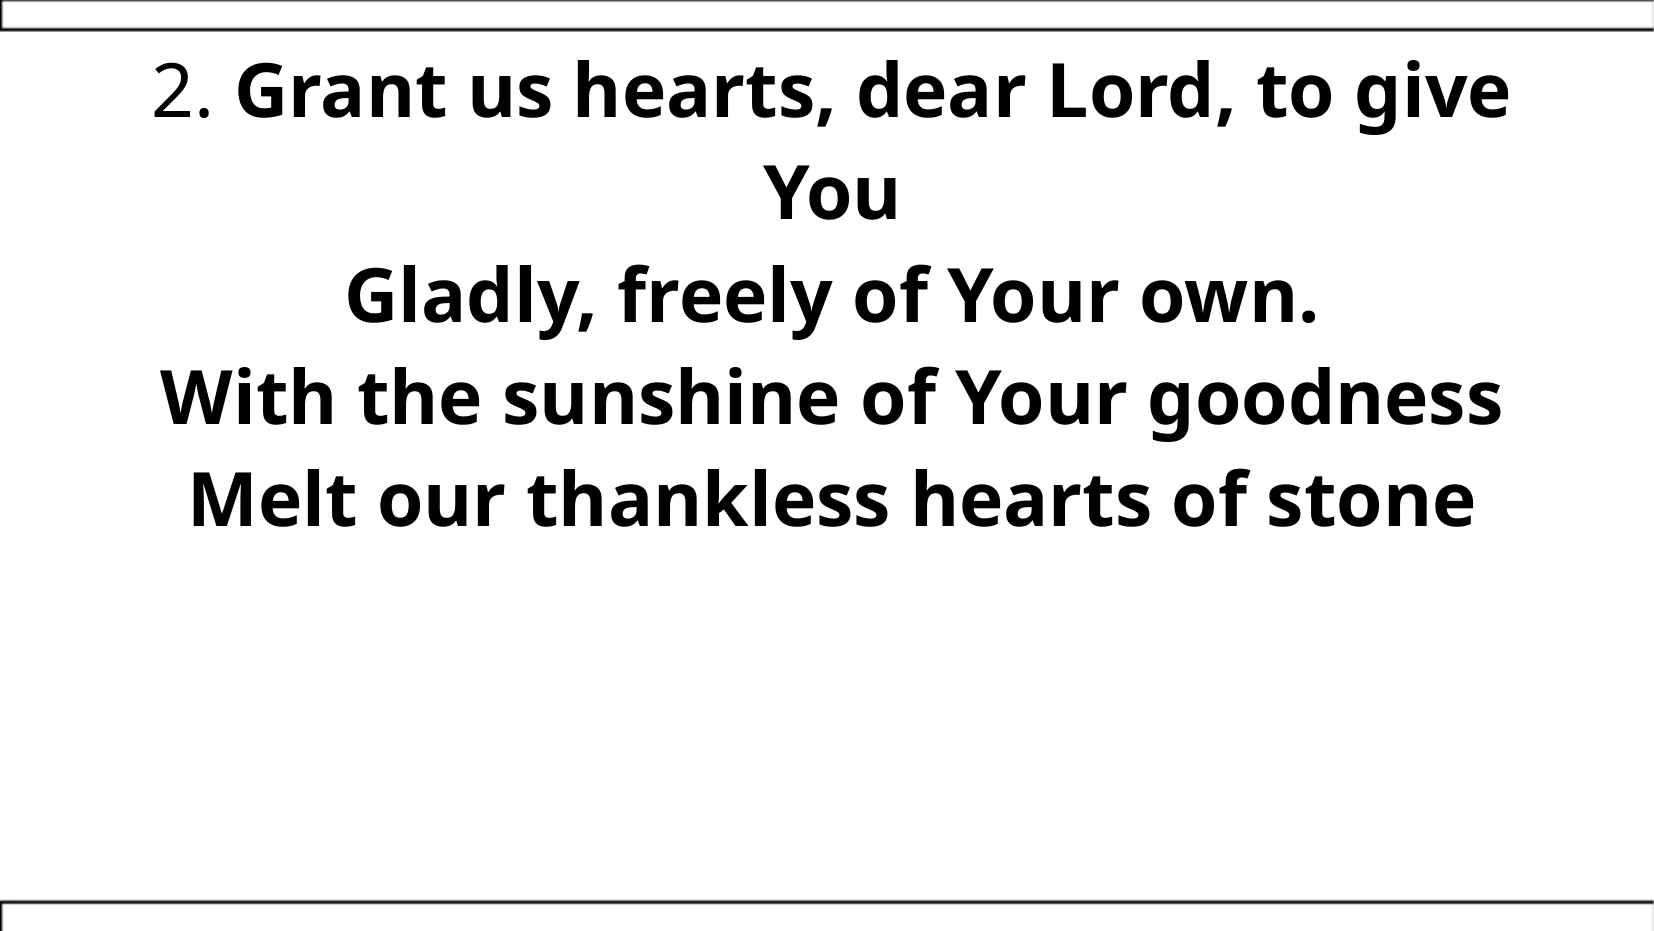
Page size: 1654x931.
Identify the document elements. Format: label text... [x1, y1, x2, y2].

text_box 2. Grant us hearts, dear Lord, to give You Gladly, freely of Your own. With the sunshine of Your goodness Melt our thankless hearts of stone [90, 30, 1576, 445]
picture [0, 0, 1654, 931]
